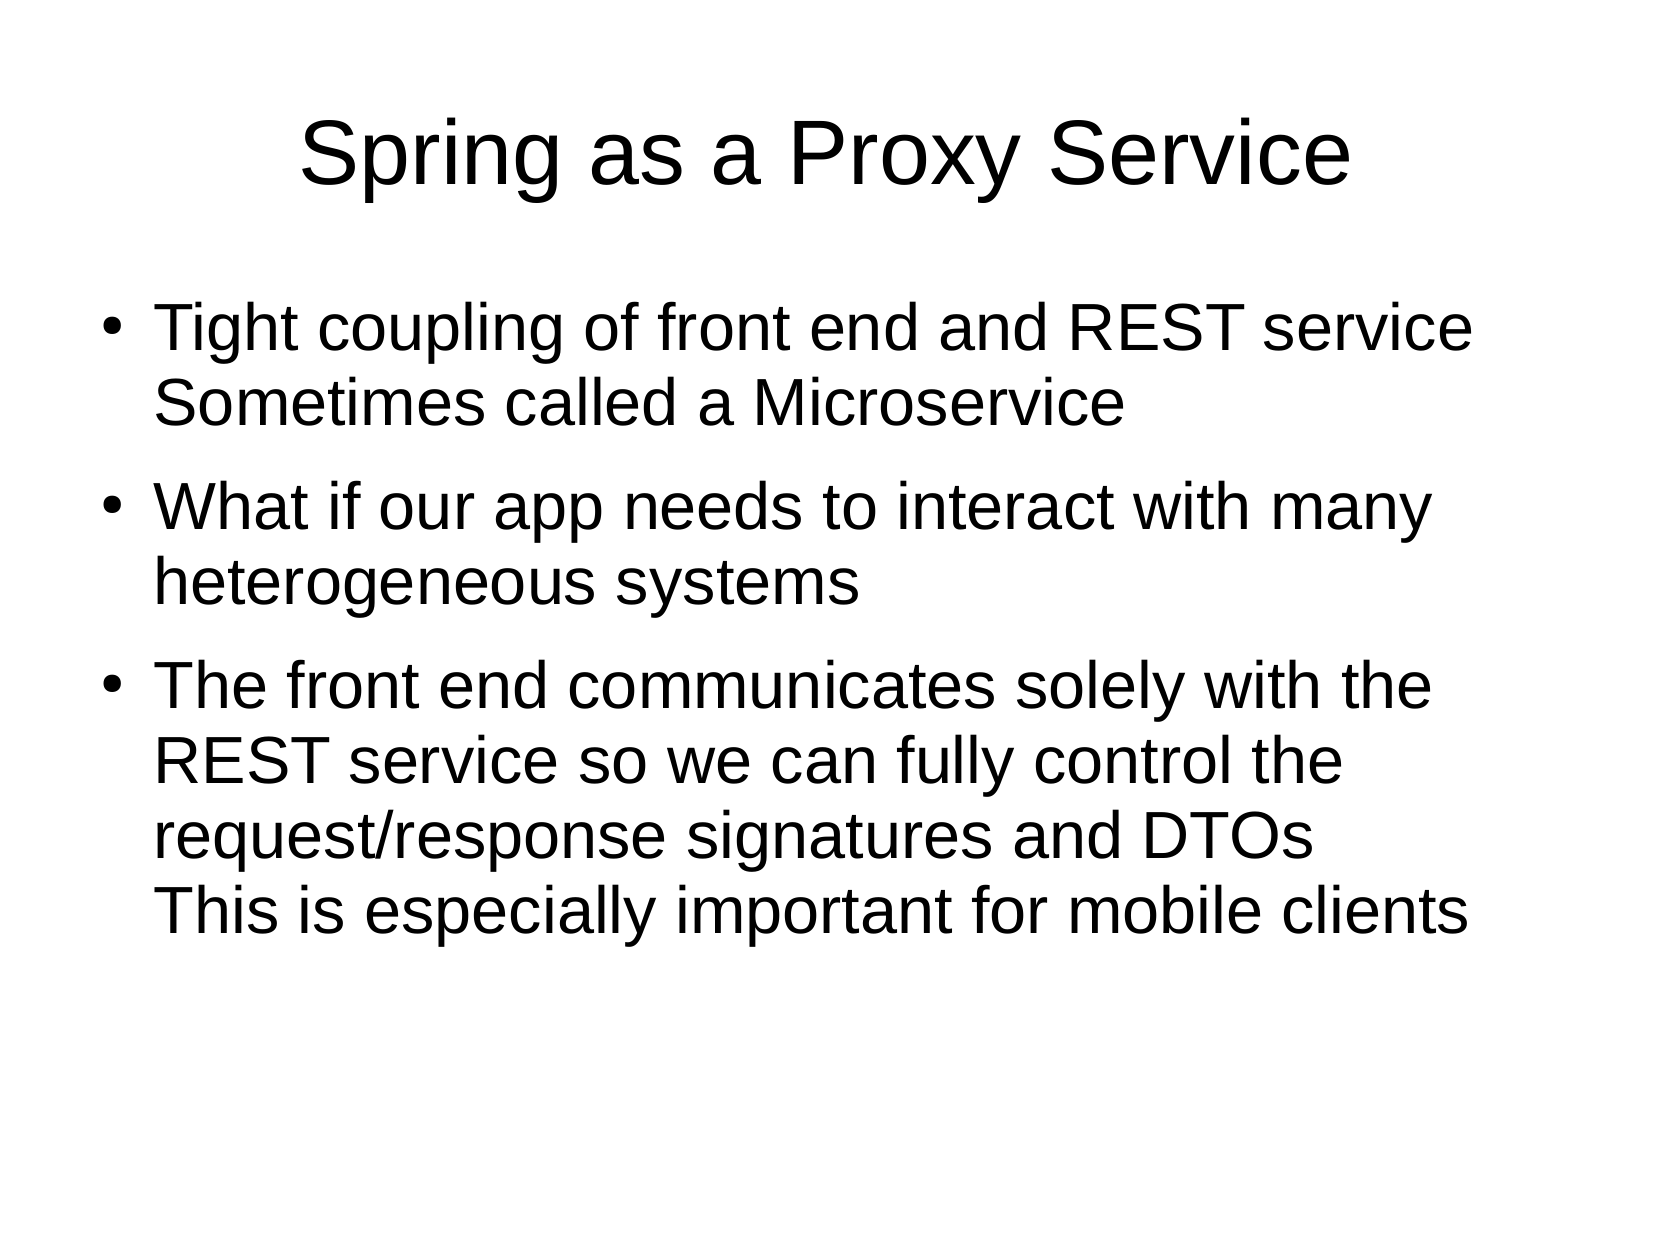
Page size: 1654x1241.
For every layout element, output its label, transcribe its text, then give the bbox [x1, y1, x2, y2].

title Spring as a Proxy Service [82, 49, 1571, 257]
list Tight coupling of front end and REST service Sometimes called a Microservice What if our app needs to interact with many heterogeneous systems The front end communicates solely with the REST service so we can fully control the request/response signatures and DTOs This is especially important for mobile clients [82, 290, 1571, 1010]
